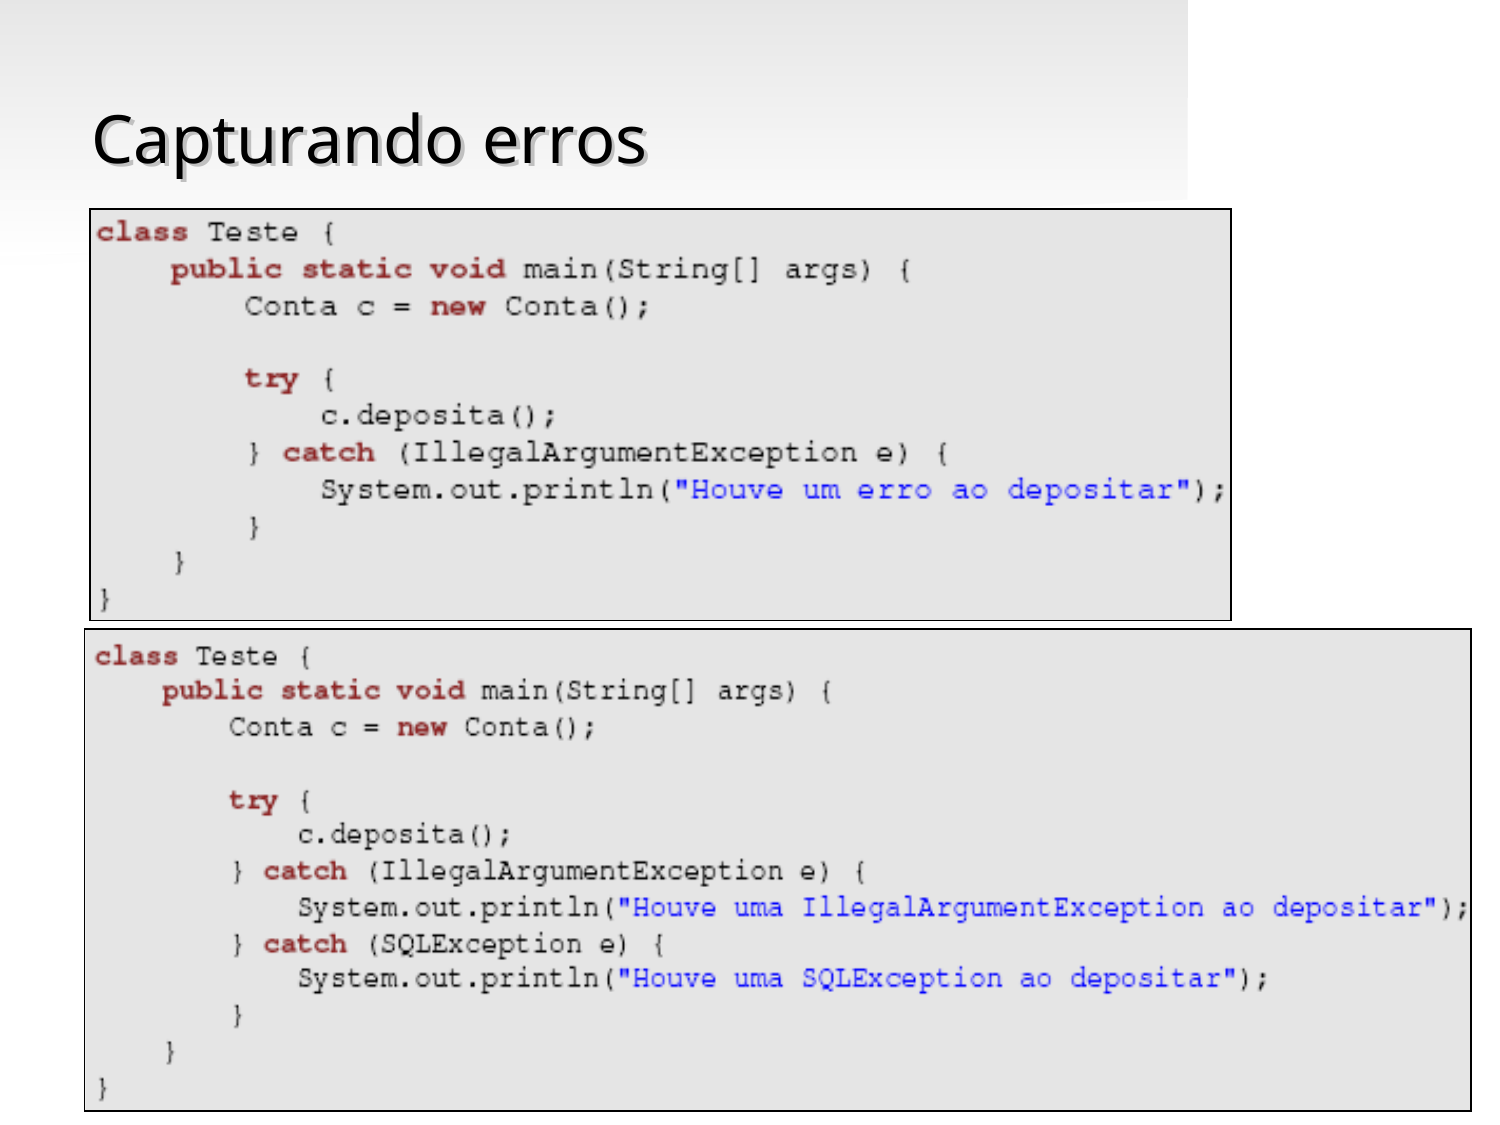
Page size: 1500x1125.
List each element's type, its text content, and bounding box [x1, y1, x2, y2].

picture [90, 210, 1231, 620]
title Capturando erros [76, 42, 1427, 231]
picture [85, 630, 1471, 1111]
